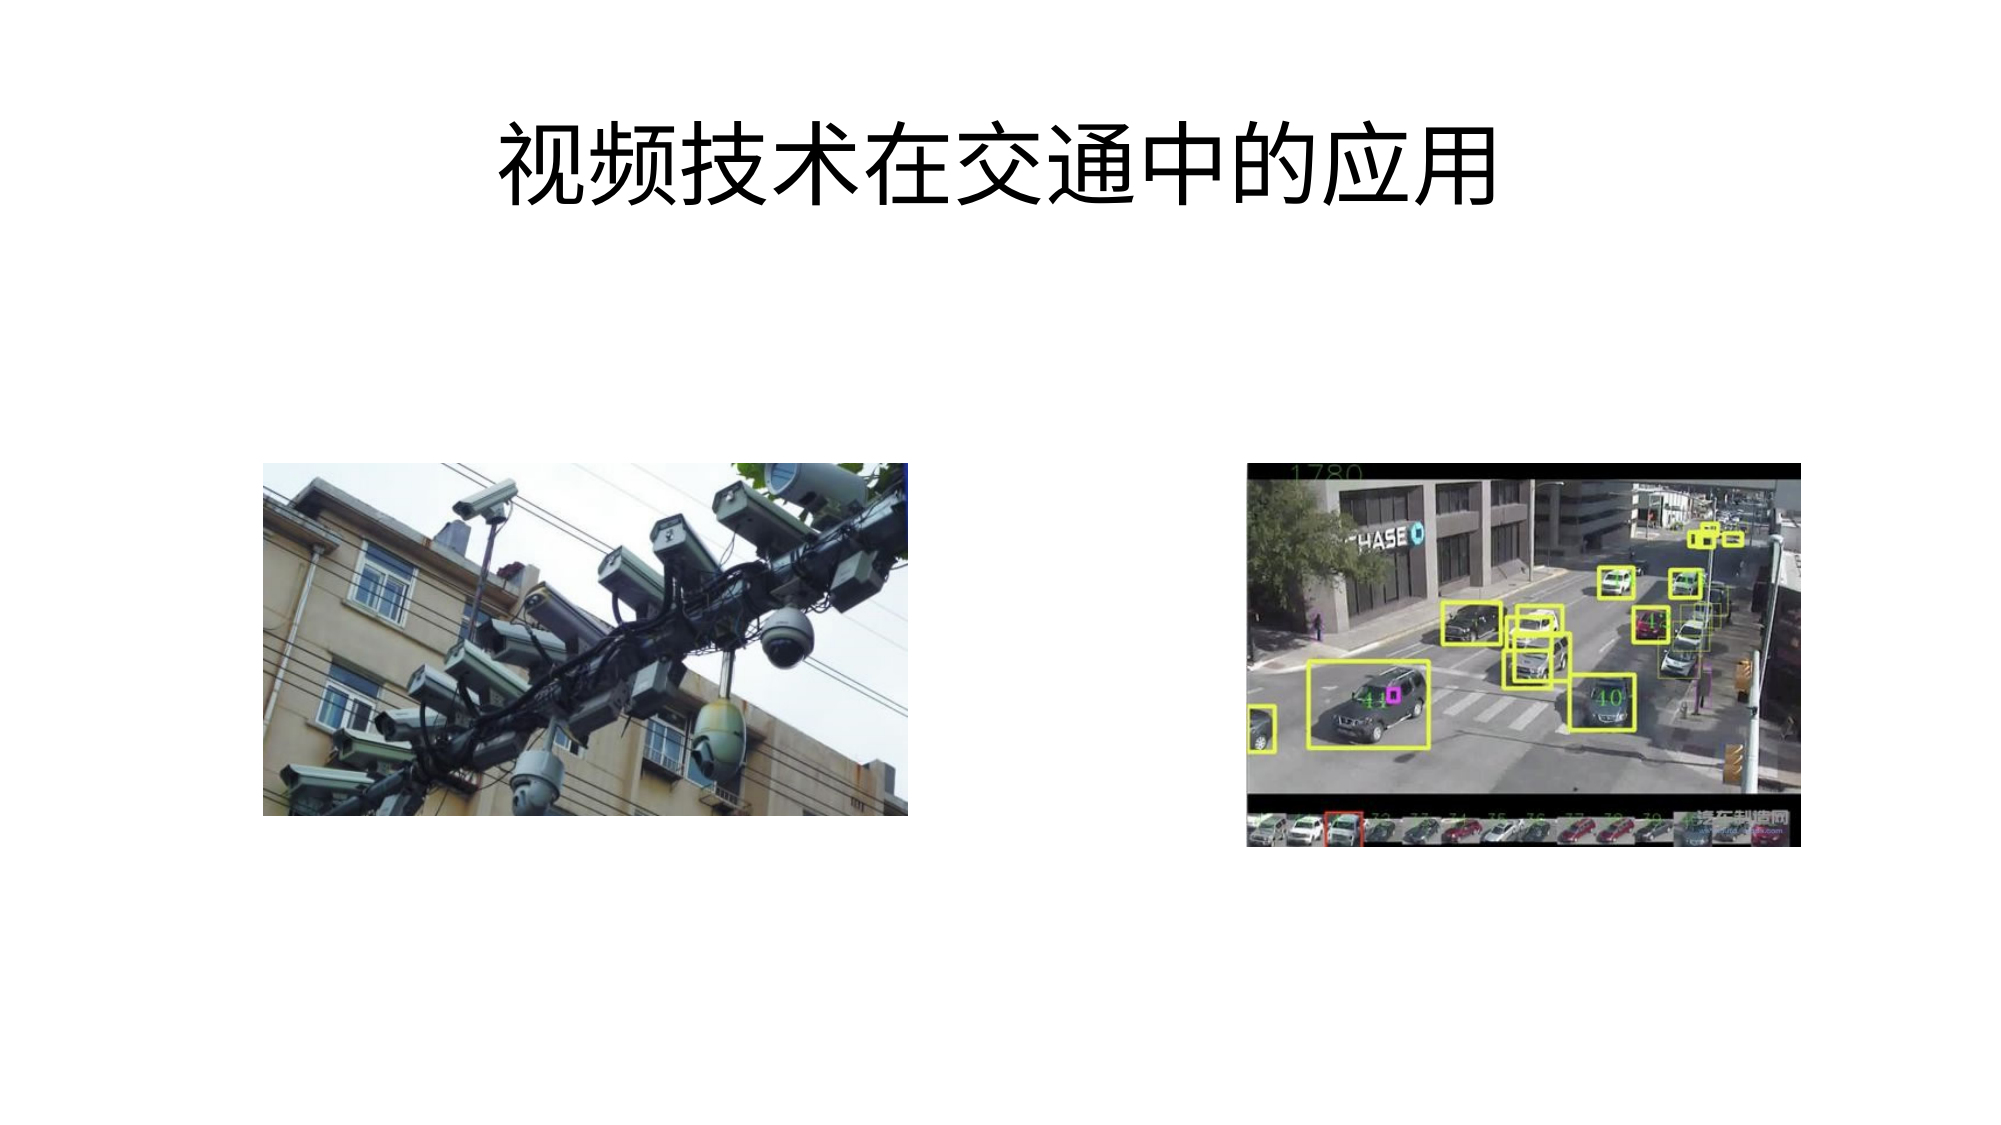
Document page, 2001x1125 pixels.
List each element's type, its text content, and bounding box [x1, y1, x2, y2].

title 视频技术在交通中的应用 [137, 59, 1863, 278]
picture [1246, 463, 1801, 847]
picture [263, 463, 908, 816]
